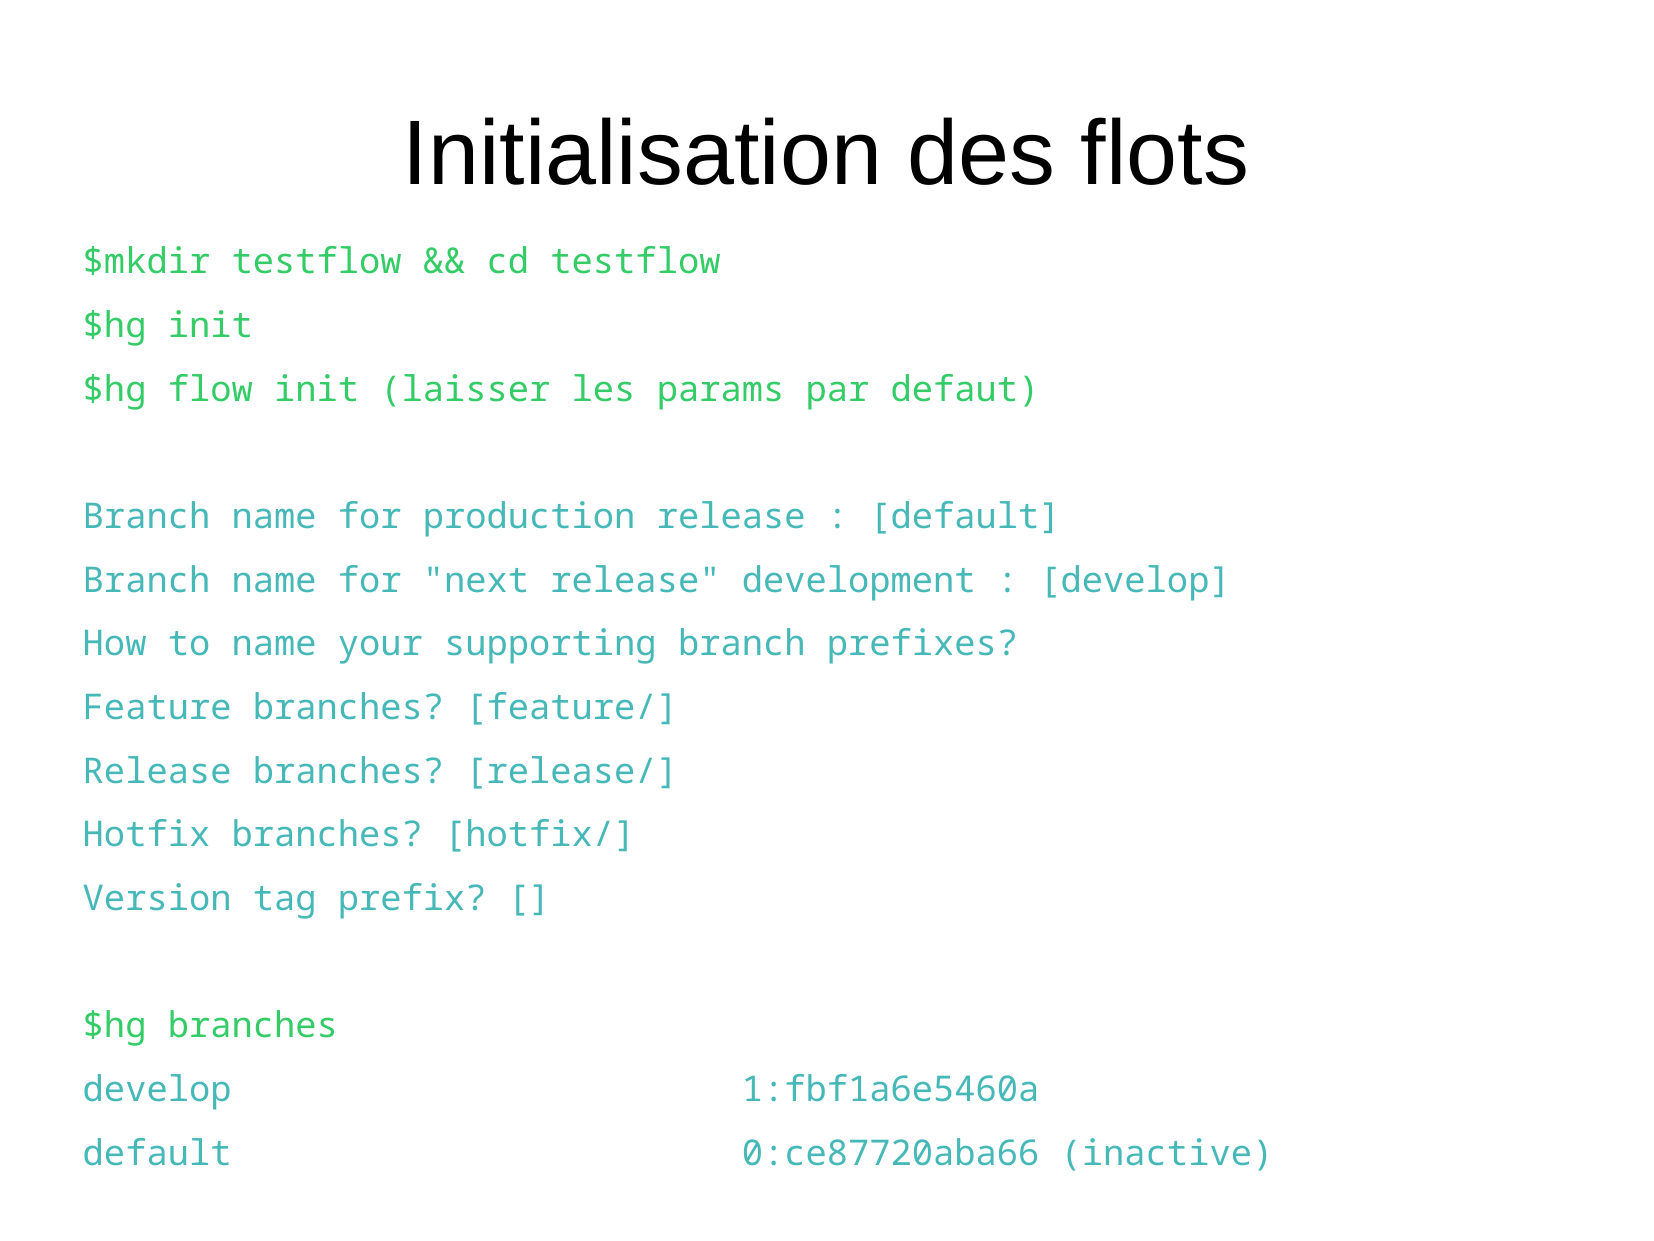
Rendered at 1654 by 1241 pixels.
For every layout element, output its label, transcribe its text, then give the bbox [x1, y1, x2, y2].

list $mkdir testflow && cd testflow $hg init $hg flow init (laisser les params par defaut) Branch name for production release : [default] Branch name for "next release" development : [develop] How to name your supporting branch prefixes? Feature branches? [feature/] Release branches? [release/] Hotfix branches? [hotfix/] Version tag prefix? [] $hg branches develop 1:fbf1a6e5460a default 0:ce87720aba66 (inactive) [82, 236, 1571, 1182]
title Initialisation des flots [82, 49, 1571, 236]
